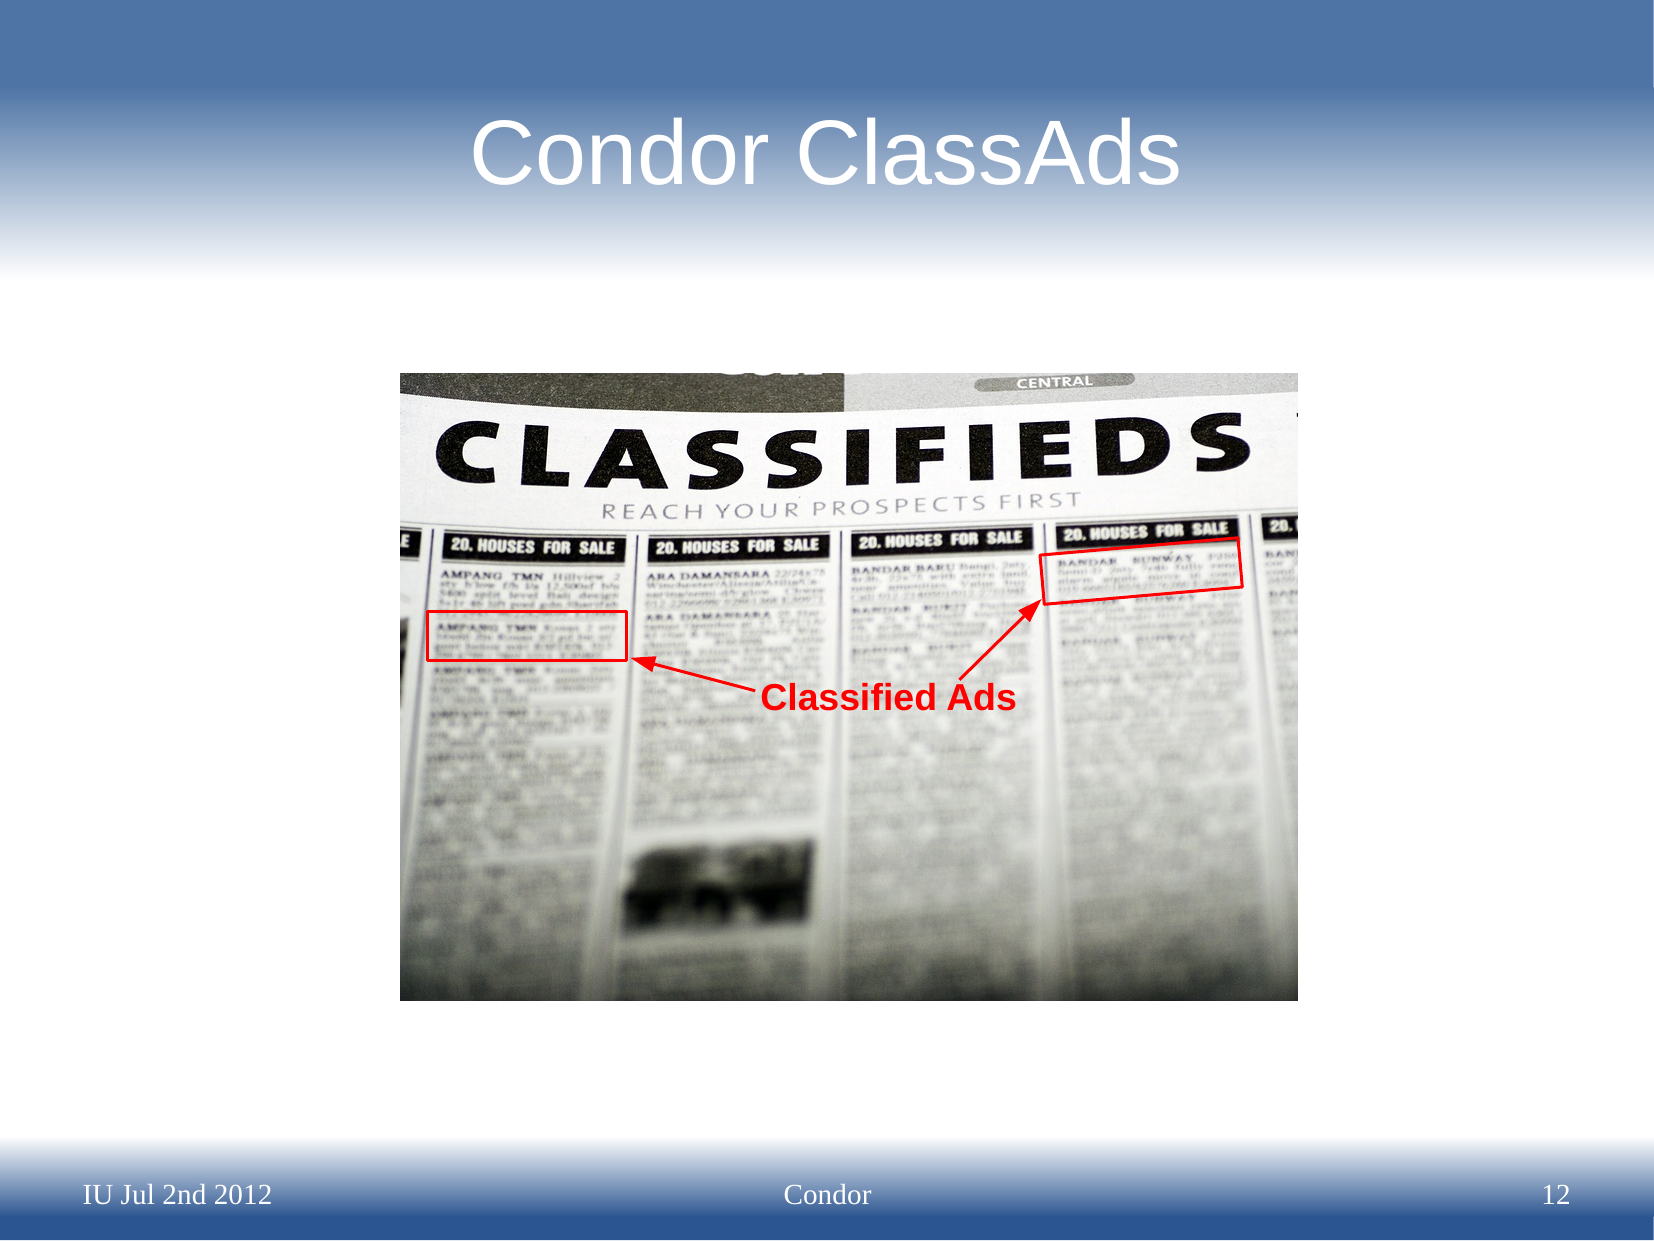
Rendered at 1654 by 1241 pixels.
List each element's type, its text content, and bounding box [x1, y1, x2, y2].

text_box Classified Ads [745, 668, 1033, 726]
title Condor ClassAds [82, 56, 1571, 250]
text_box [400, 373, 1298, 1001]
